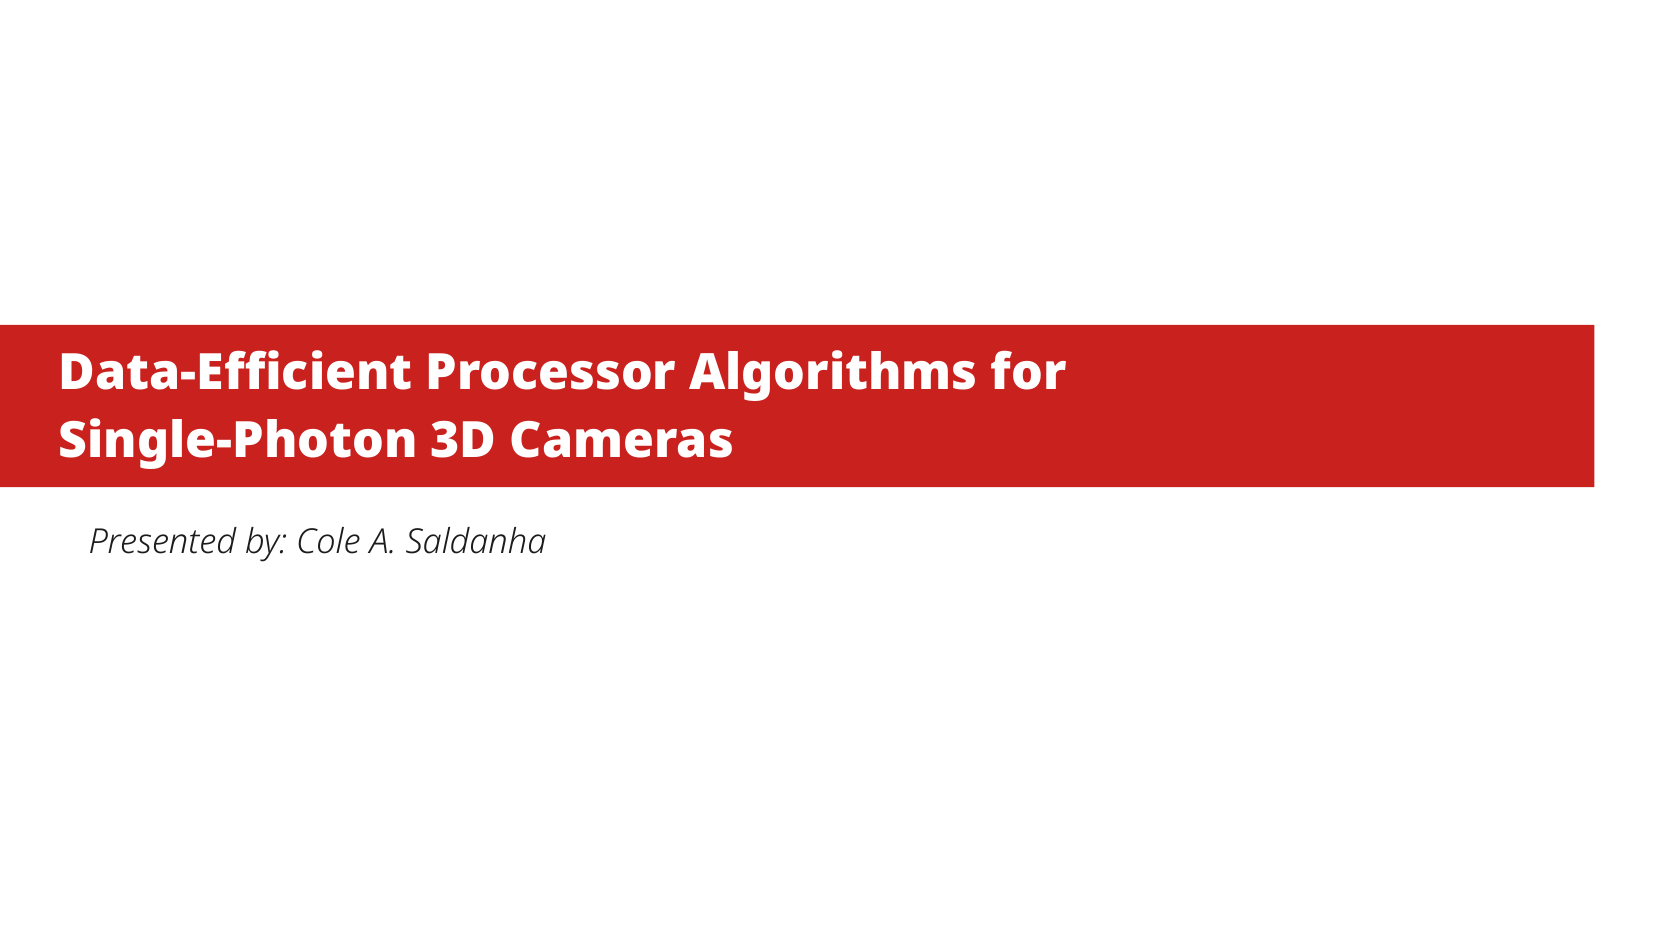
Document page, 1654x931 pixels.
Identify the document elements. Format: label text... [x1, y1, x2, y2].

title Data-Efficient Processor Algorithms for Single-Photon 3D Cameras [59, 354, 1565, 473]
subtitle Presented by: Cole A. Saldanha [88, 516, 1565, 827]
